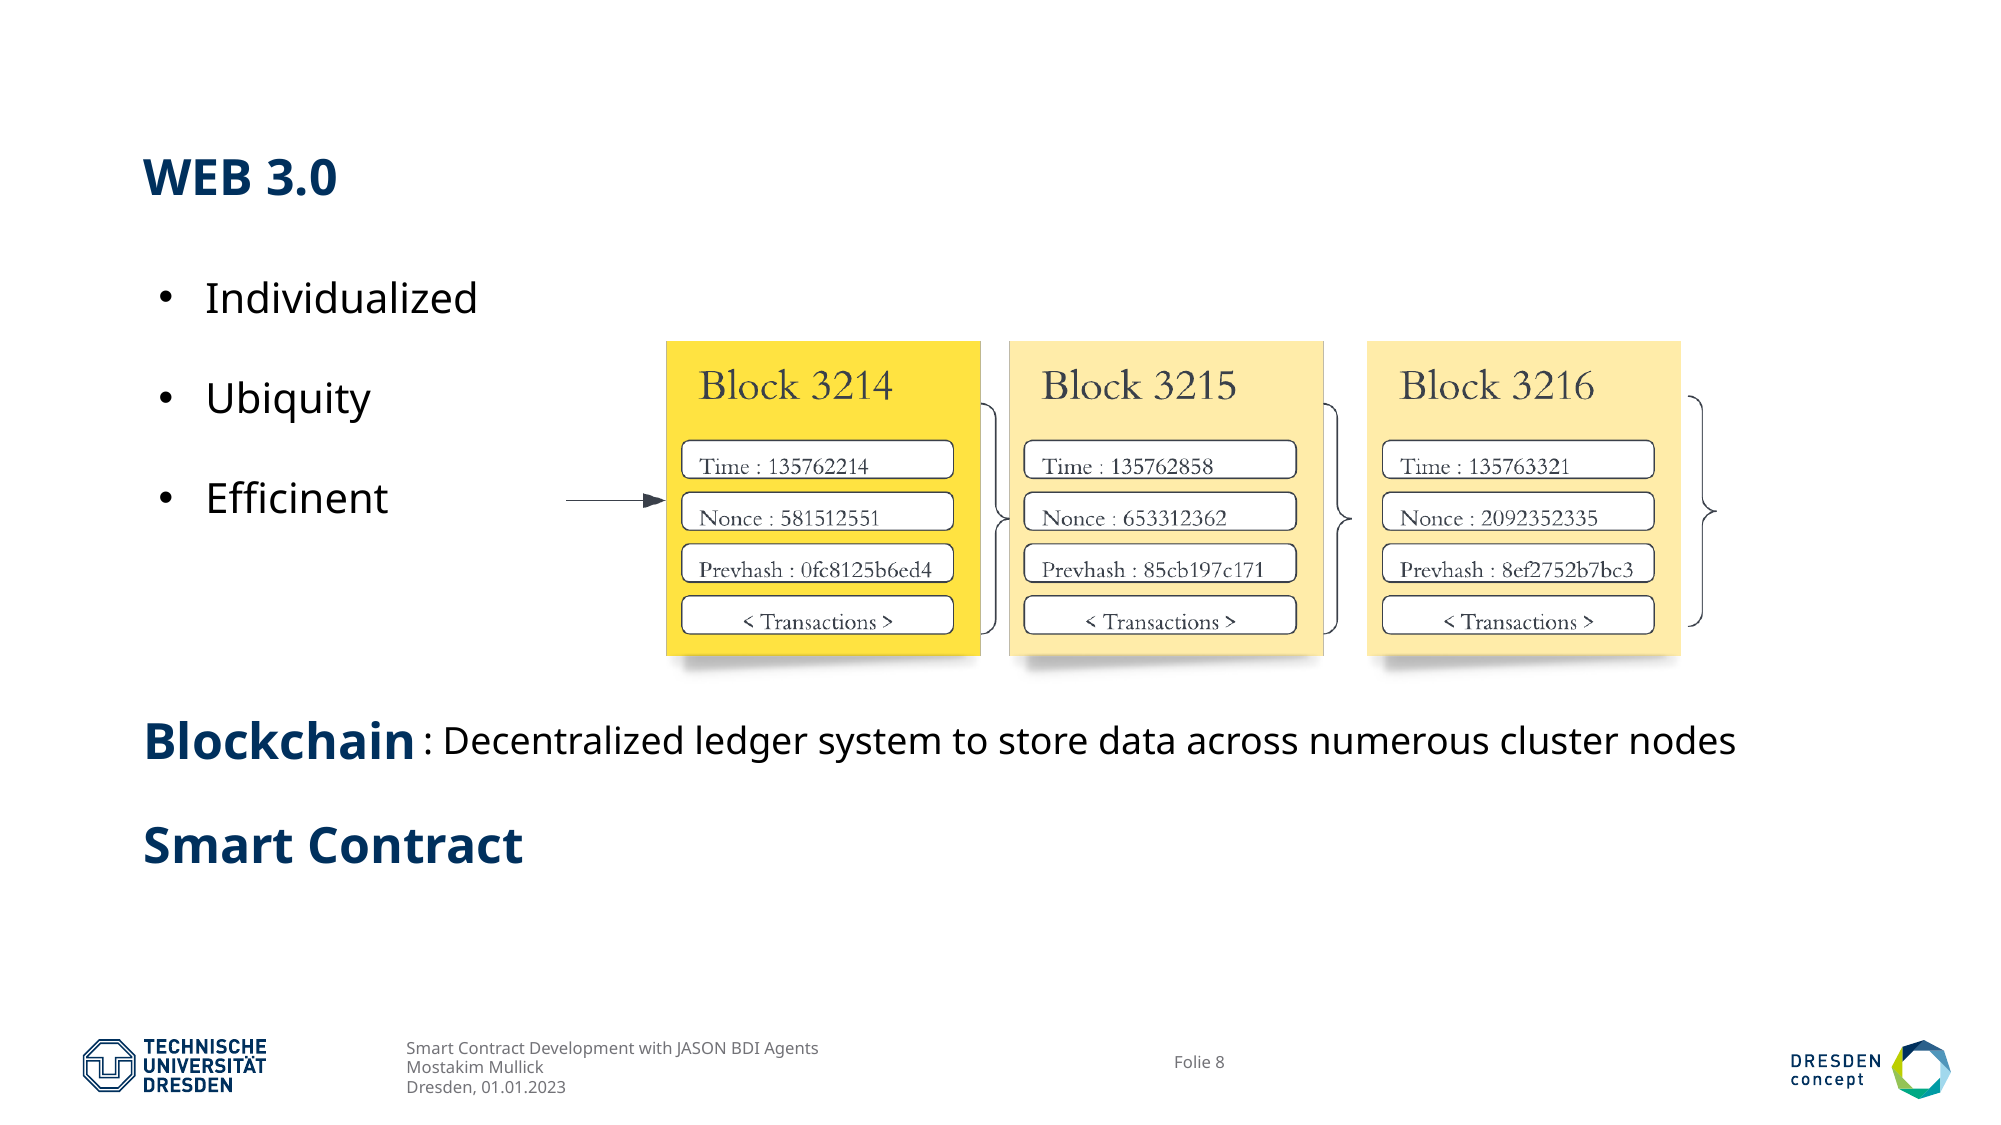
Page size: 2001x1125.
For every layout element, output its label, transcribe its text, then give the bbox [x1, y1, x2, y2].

text_box Smart Contract [143, 813, 1880, 896]
picture [509, 283, 1860, 752]
text_box WEB 3.0 [143, 145, 1880, 228]
text_box Individualized Ubiquity Efficinent [143, 214, 1257, 518]
text_box : Decentralized ledger system to store data across numerous cluster nodes [408, 709, 1815, 771]
title Blockchain [143, 709, 622, 786]
